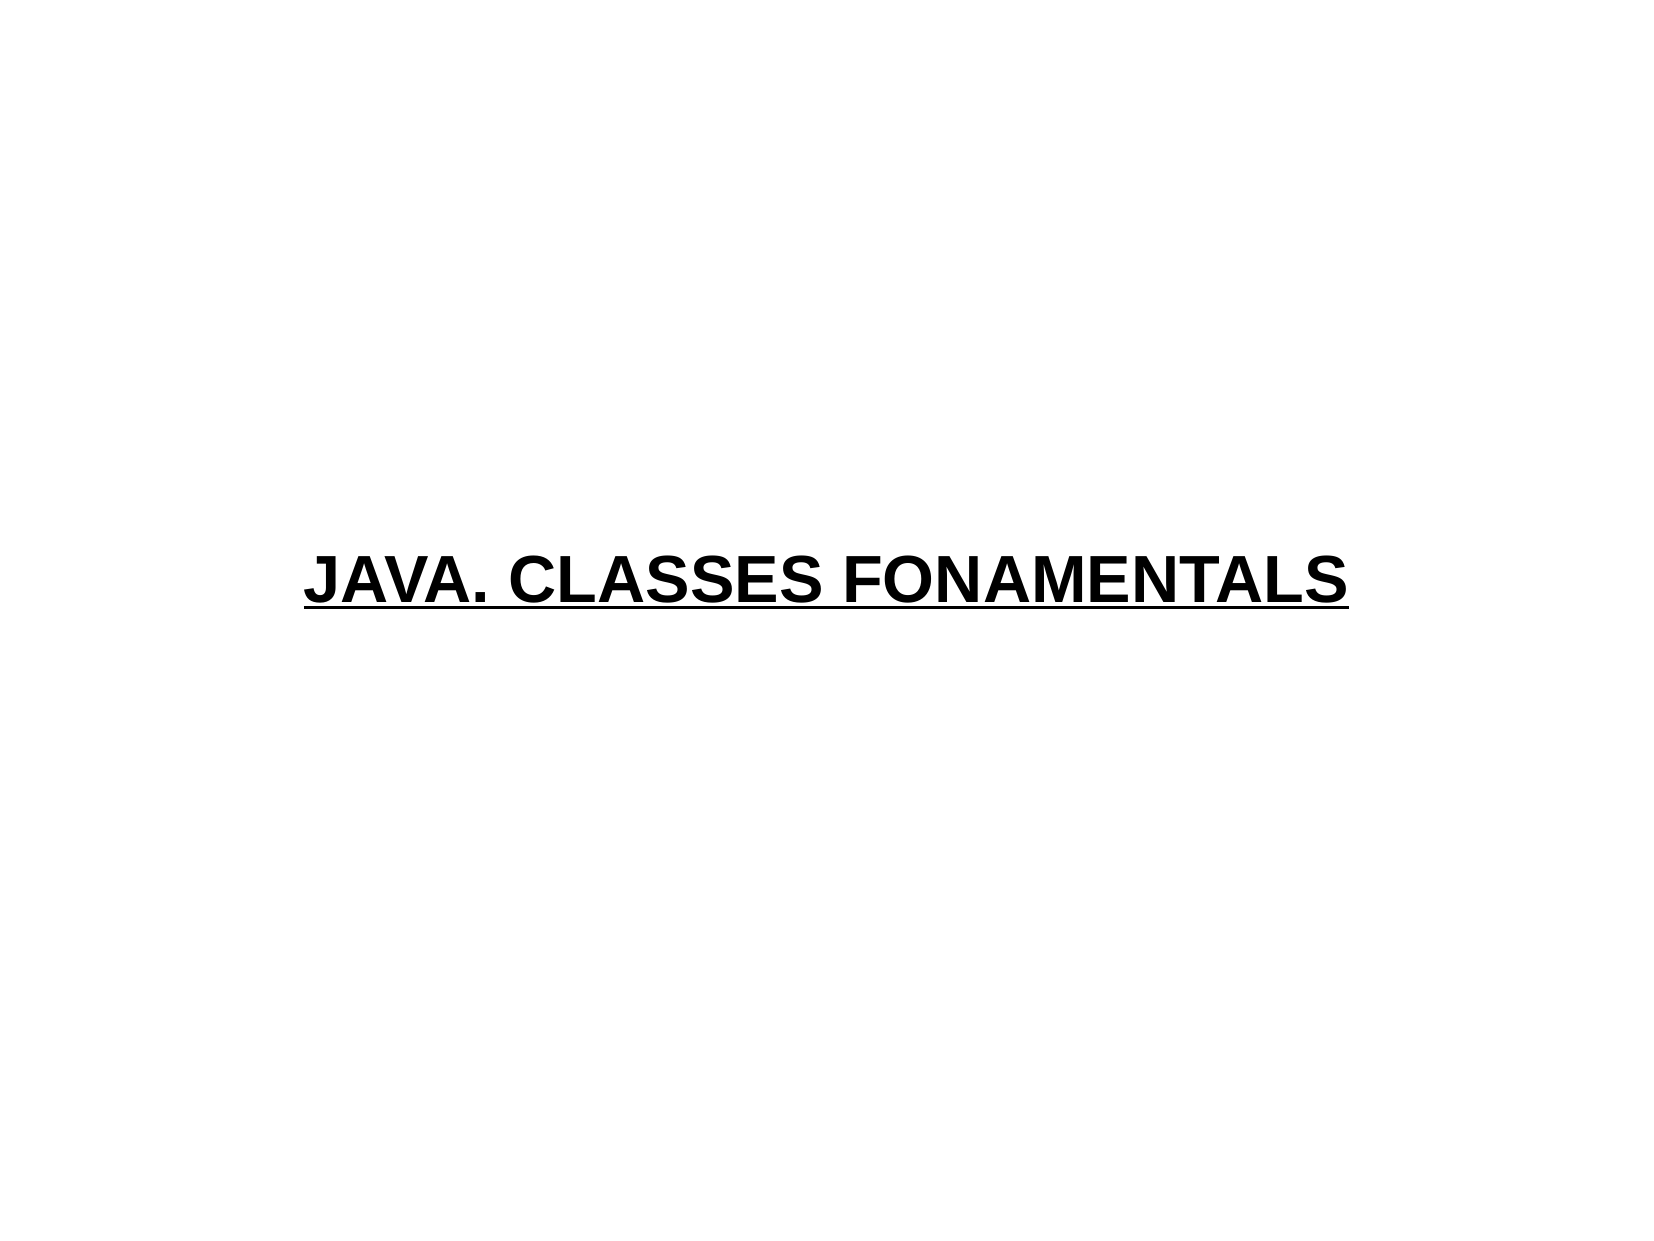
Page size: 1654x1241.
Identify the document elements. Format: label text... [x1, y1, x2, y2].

subtitle JAVA. CLASSES FONAMENTALS [82, 49, 1571, 1109]
